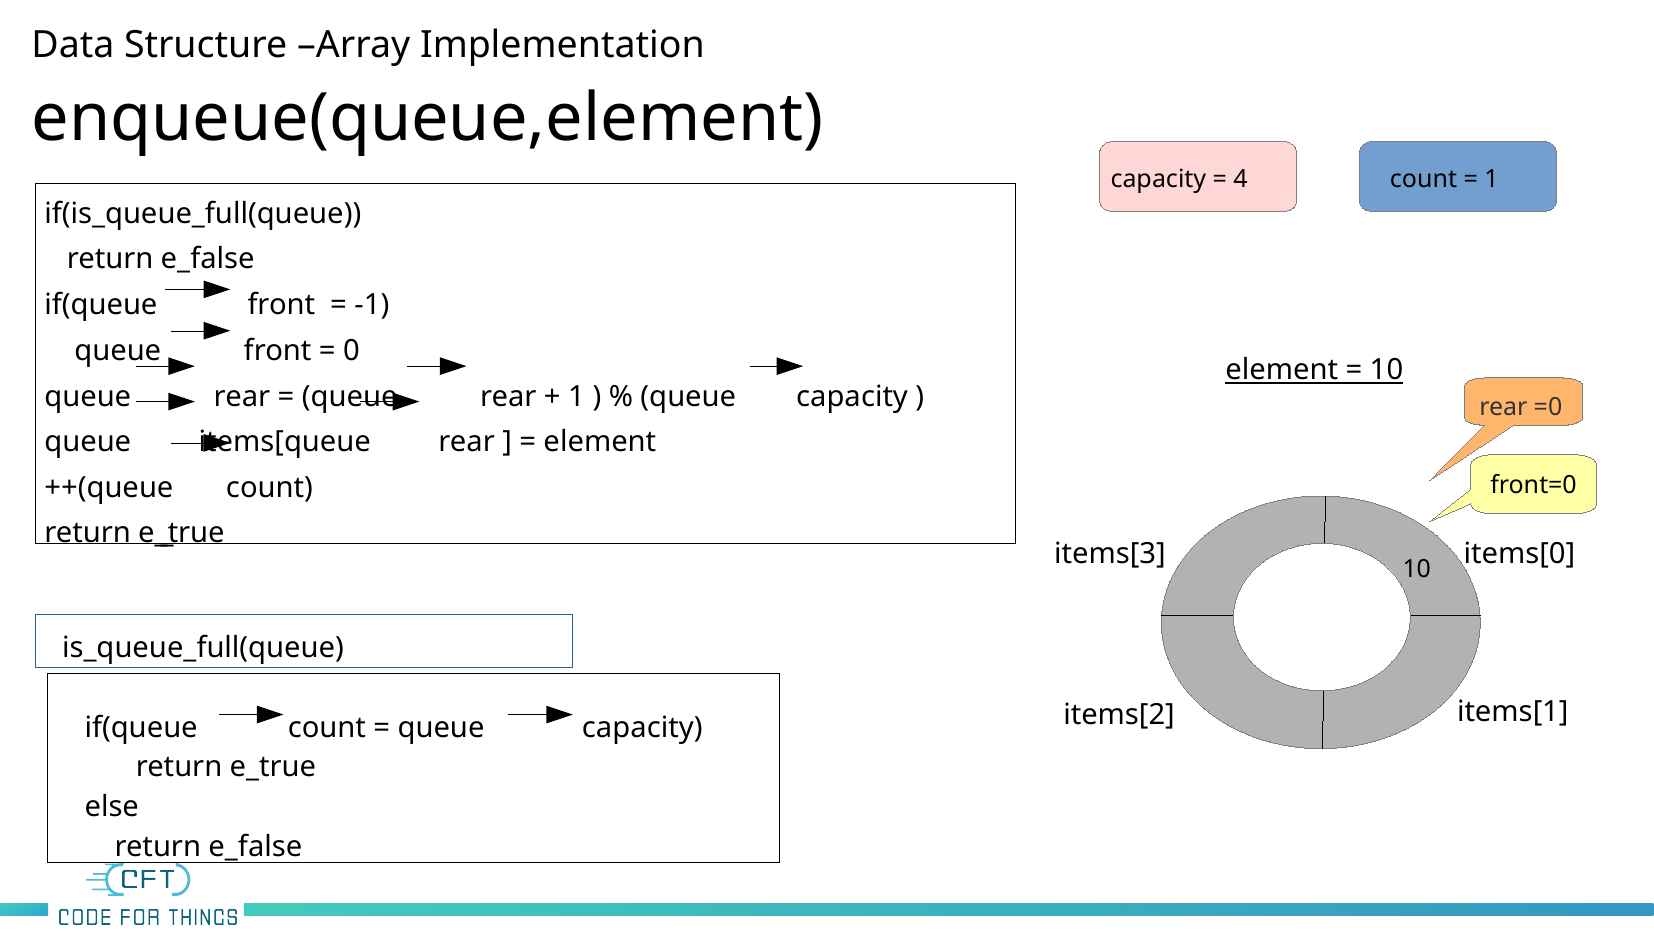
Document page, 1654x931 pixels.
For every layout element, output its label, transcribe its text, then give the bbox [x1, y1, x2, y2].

text_box [1359, 141, 1557, 153]
text_box [1468, 377, 1579, 381]
text_box [1361, 206, 1555, 212]
text_box [1429, 426, 1513, 481]
text_box 10 [1387, 543, 1450, 588]
text_box items[0] [1448, 524, 1609, 574]
text_box [1101, 206, 1295, 212]
text_box [47, 673, 780, 863]
text_box element = 10 [1210, 340, 1442, 390]
text_box items[2] [1048, 685, 1208, 735]
text_box items[3] [1039, 524, 1208, 574]
text_box [158, 840, 166, 854]
text_box [35, 520, 1016, 544]
text_box [252, 848, 259, 854]
text_box count = 1 [1349, 153, 1571, 206]
title Data Structure –Array Implementation enqueue(queue,element) [31, 12, 1535, 166]
text_box if(is_queue_full(queue)) return e_false if(queue front = -1) queue front = 0 queue rear = (queue rear + 1 ) % (queue capacity ) queue items[queue rear ] = element ++(queue count) return e_true [29, 184, 1046, 520]
text_box [212, 842, 220, 847]
picture [59, 863, 237, 925]
text_box capacity = 4 [1089, 153, 1312, 206]
text_box [1099, 141, 1297, 153]
text_box rear =0 [1464, 381, 1591, 426]
text_box [130, 842, 138, 847]
text_box [35, 614, 573, 668]
text_box [1161, 496, 1481, 749]
text_box front=0 [1429, 454, 1597, 522]
text_box [289, 842, 297, 847]
text_box items[1] [1442, 682, 1609, 732]
text_box is_queue_full(queue) if(queue count = queue capacity) return e_true else return e_false [47, 619, 733, 840]
